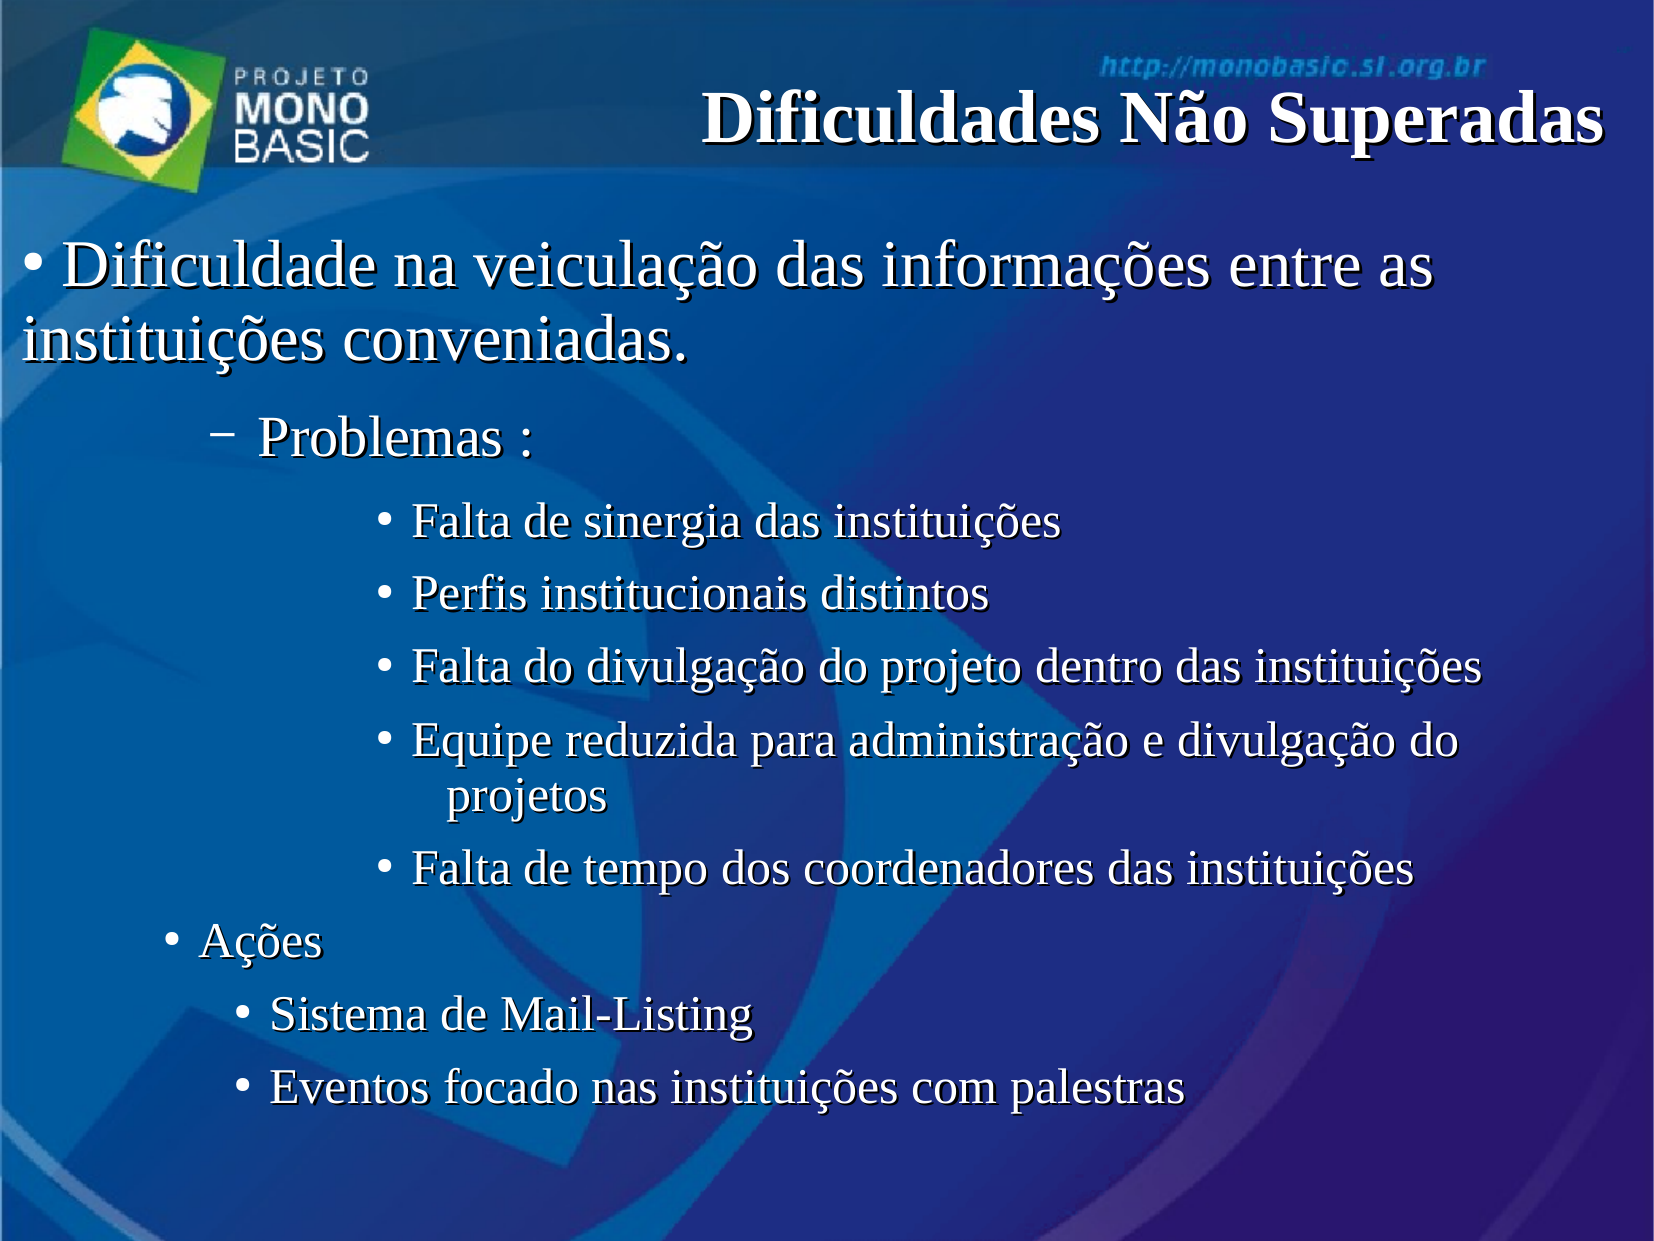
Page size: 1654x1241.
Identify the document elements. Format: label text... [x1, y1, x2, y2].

title Dificuldades Não Superadas [222, 43, 1606, 191]
list Dificuldade na veiculação das informações entre as instituições conveniadas. Problemas : Falta de sinergia das instituições Perfis institucionais distintos Falta do divulgação do projeto dentro das instituições Equipe reduzida para administração e divulgação do projetos Falta de tempo dos coordenadores das instituições Ações Sistema de Mail-Listing Eventos focado nas instituições com palestras [21, 226, 1624, 1120]
picture [0, 0, 1654, 1241]
